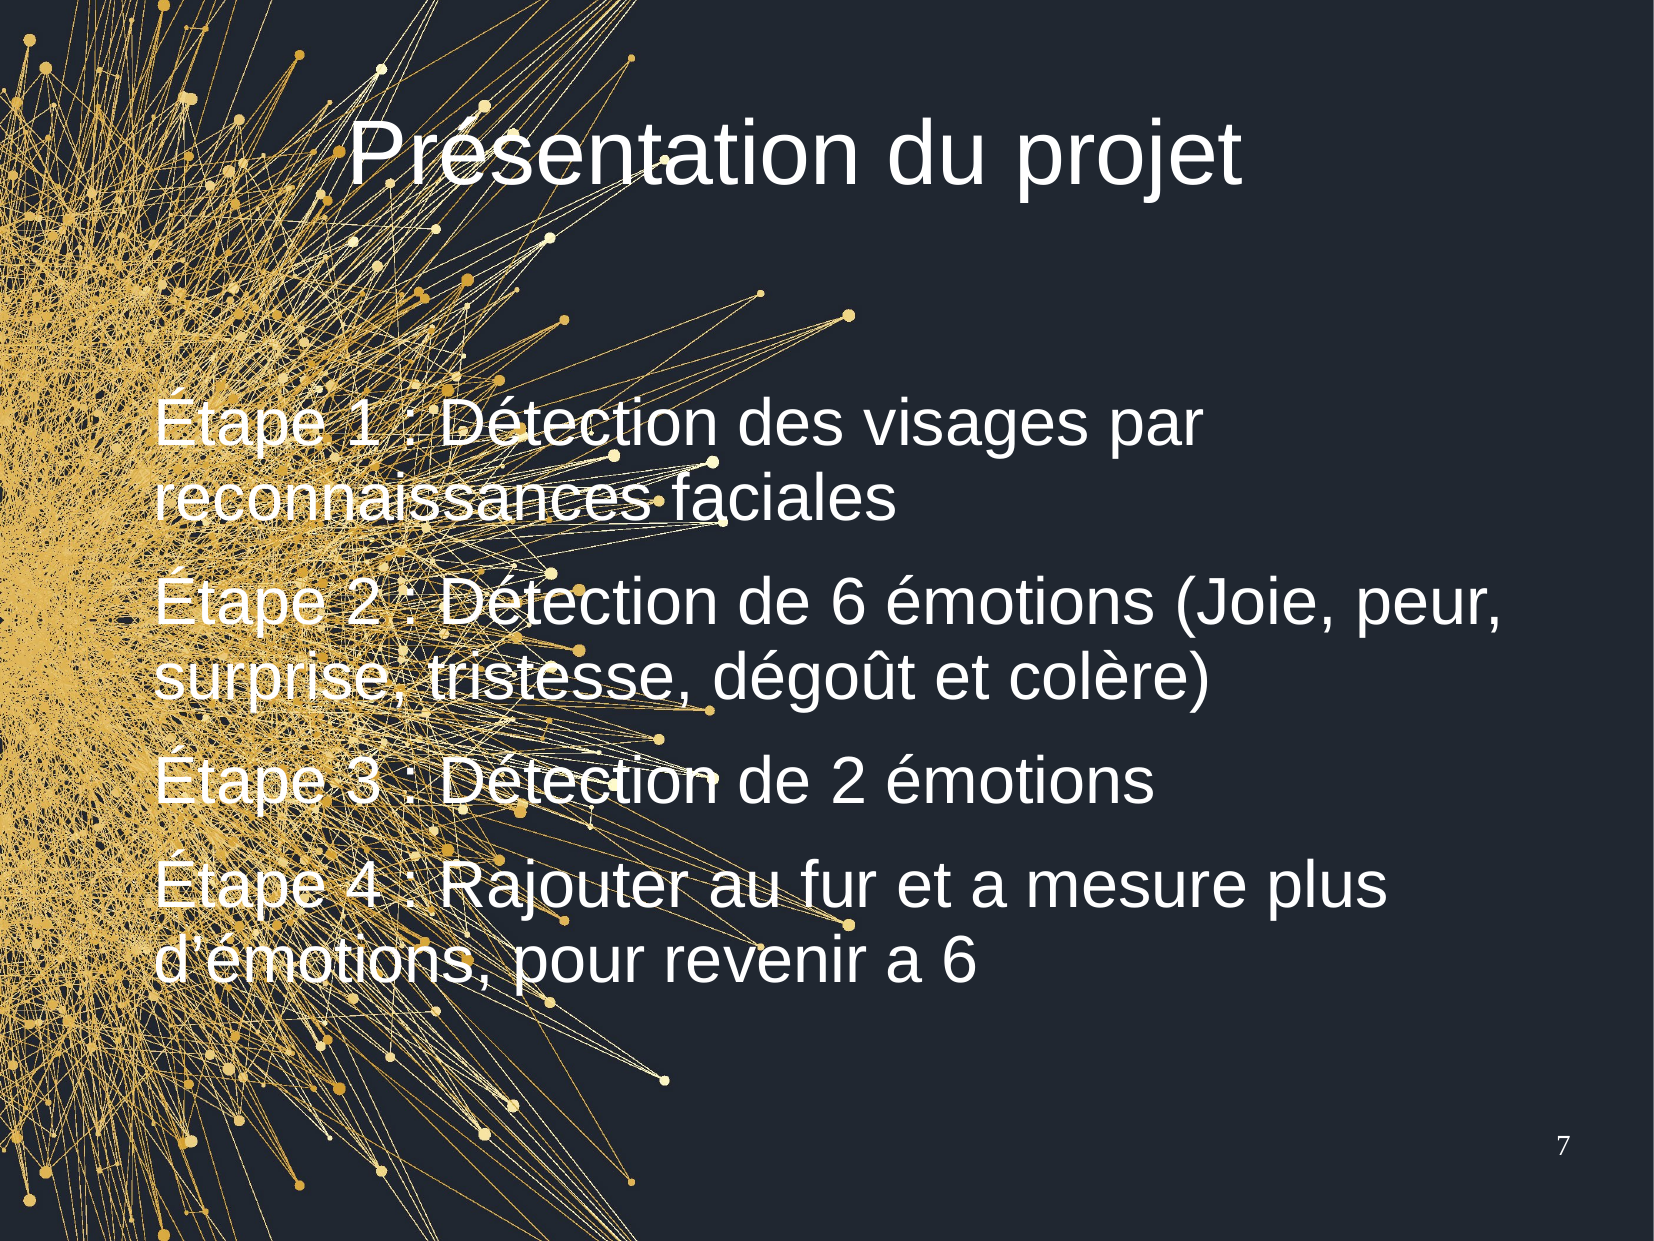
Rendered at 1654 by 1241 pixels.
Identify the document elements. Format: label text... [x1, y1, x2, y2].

list Étape 1 : Détection des visages par reconnaissances faciales Étape 2 : Détection de 6 émotions (Joie, peur, surprise, tristesse, dégoût et colère) Étape 3 : Détection de 2 émotions Étape 4 : Rajouter au fur et a mesure plus d’émotions, pour revenir a 6 [82, 384, 1571, 1105]
title Présentation du projet [82, 49, 1571, 257]
picture [0, 0, 1654, 1241]
